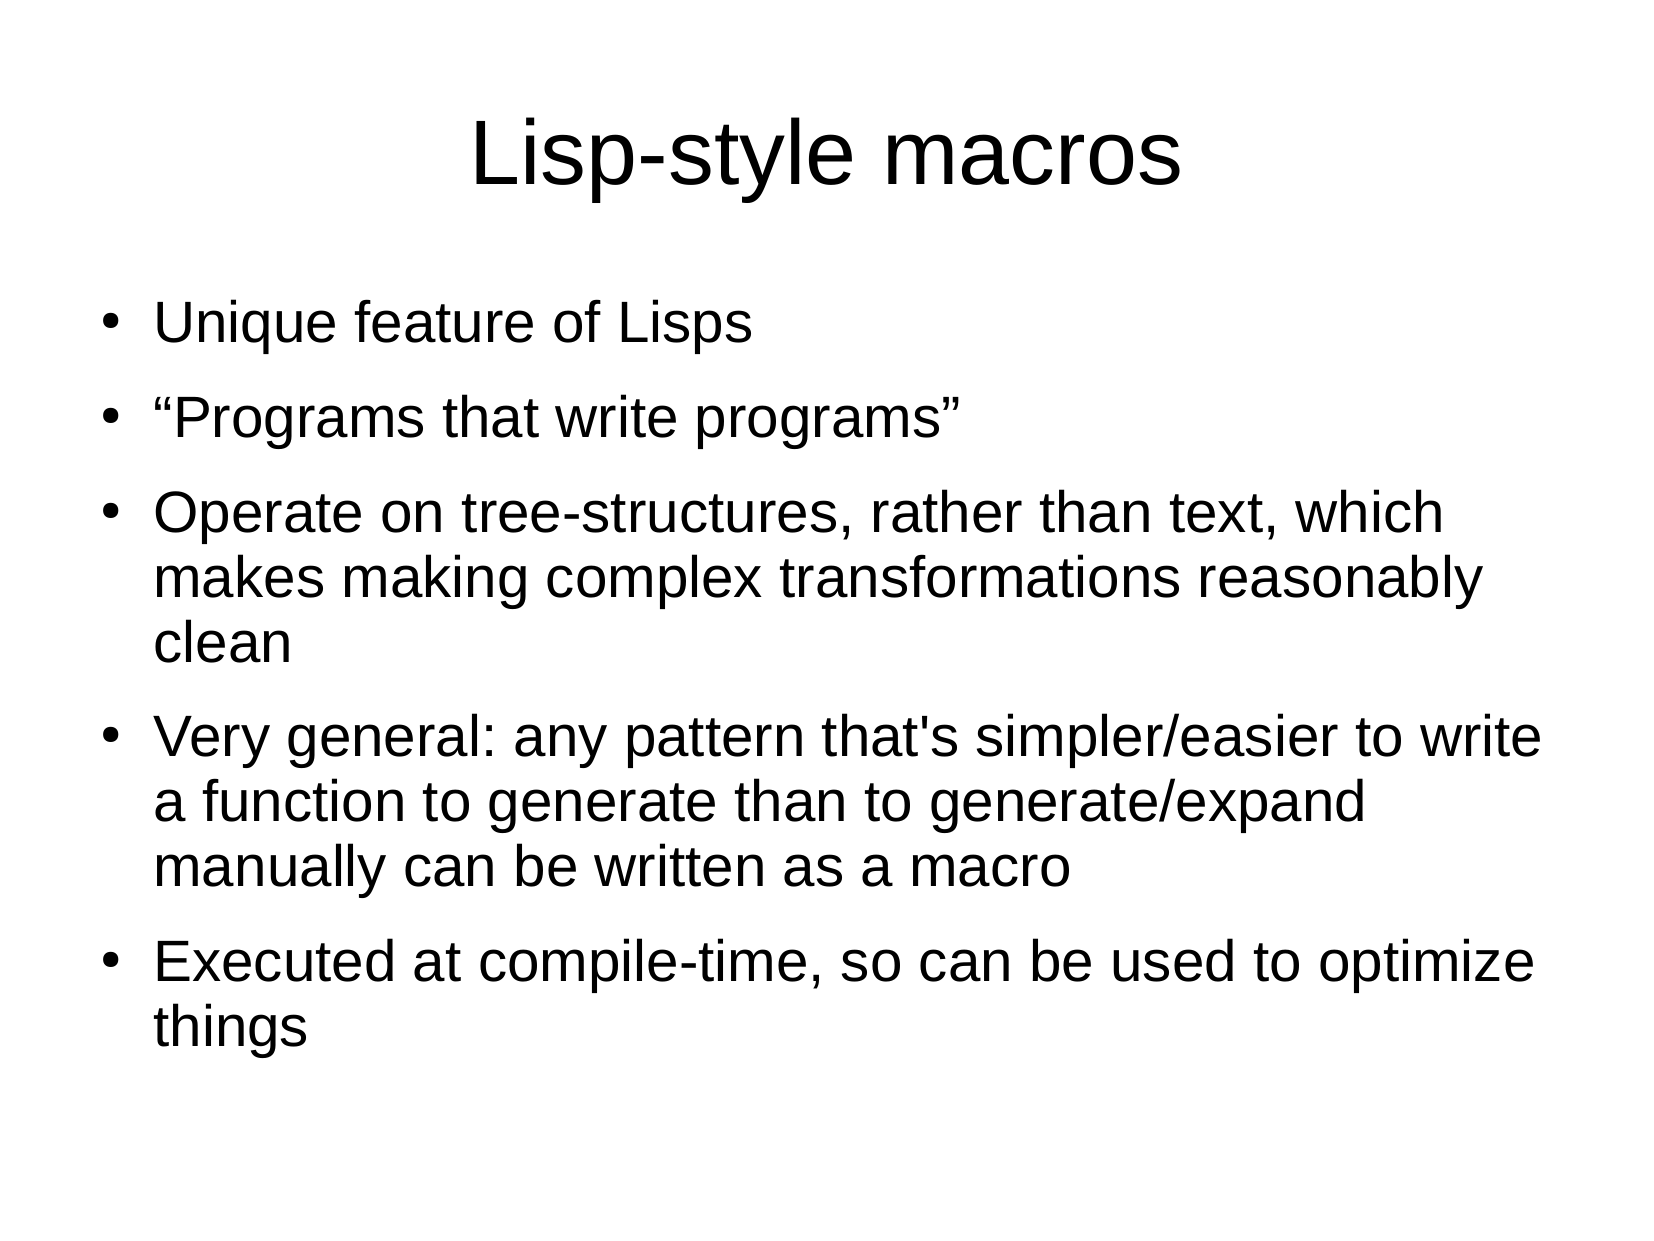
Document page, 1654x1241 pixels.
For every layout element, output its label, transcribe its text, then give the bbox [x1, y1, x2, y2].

title Lisp-style macros [82, 49, 1571, 257]
list Unique feature of Lisps “Programs that write programs” Operate on tree-structures, rather than text, which makes making complex transformations reasonably clean Very general: any pattern that's simpler/easier to write a function to generate than to generate/expand manually can be written as a macro Executed at compile-time, so can be used to optimize things [82, 290, 1571, 1109]
